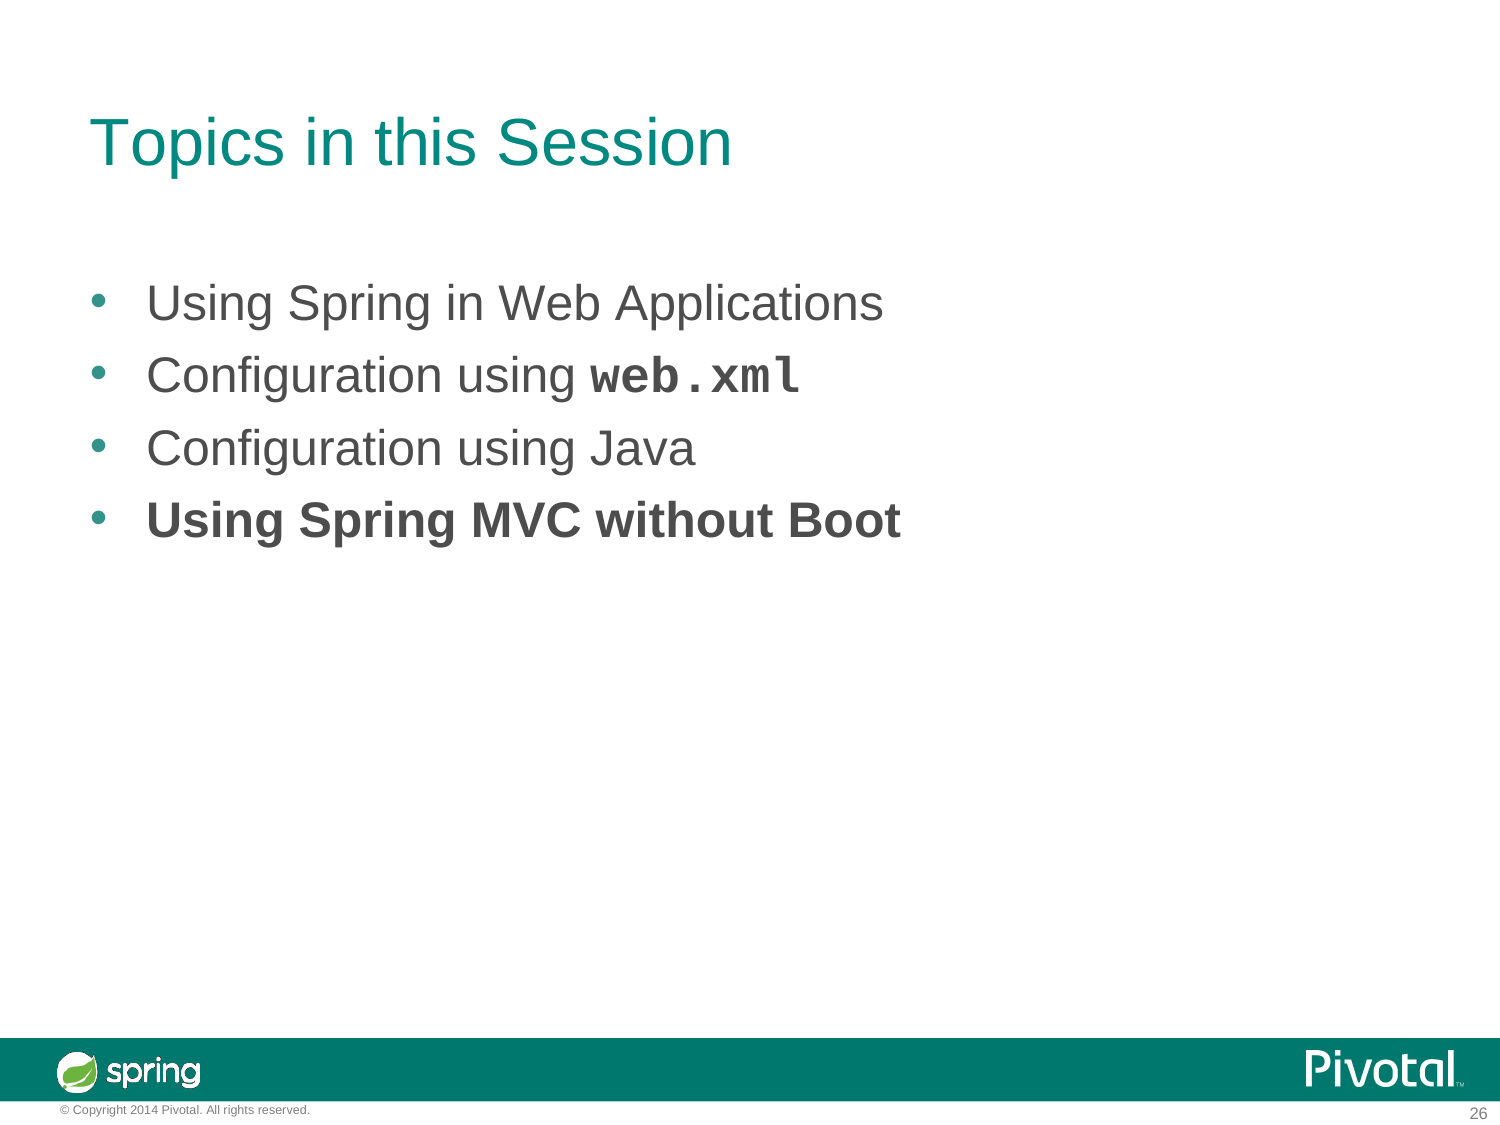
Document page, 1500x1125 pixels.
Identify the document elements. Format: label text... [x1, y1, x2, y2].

list Using Spring in Web Applications Configuration using web.xml Configuration using Java Using Spring MVC without Boot [75, 262, 1426, 1005]
picture [32, 1041, 210, 1103]
picture [1306, 1050, 1464, 1087]
title Topics in this Session [75, 91, 1426, 187]
